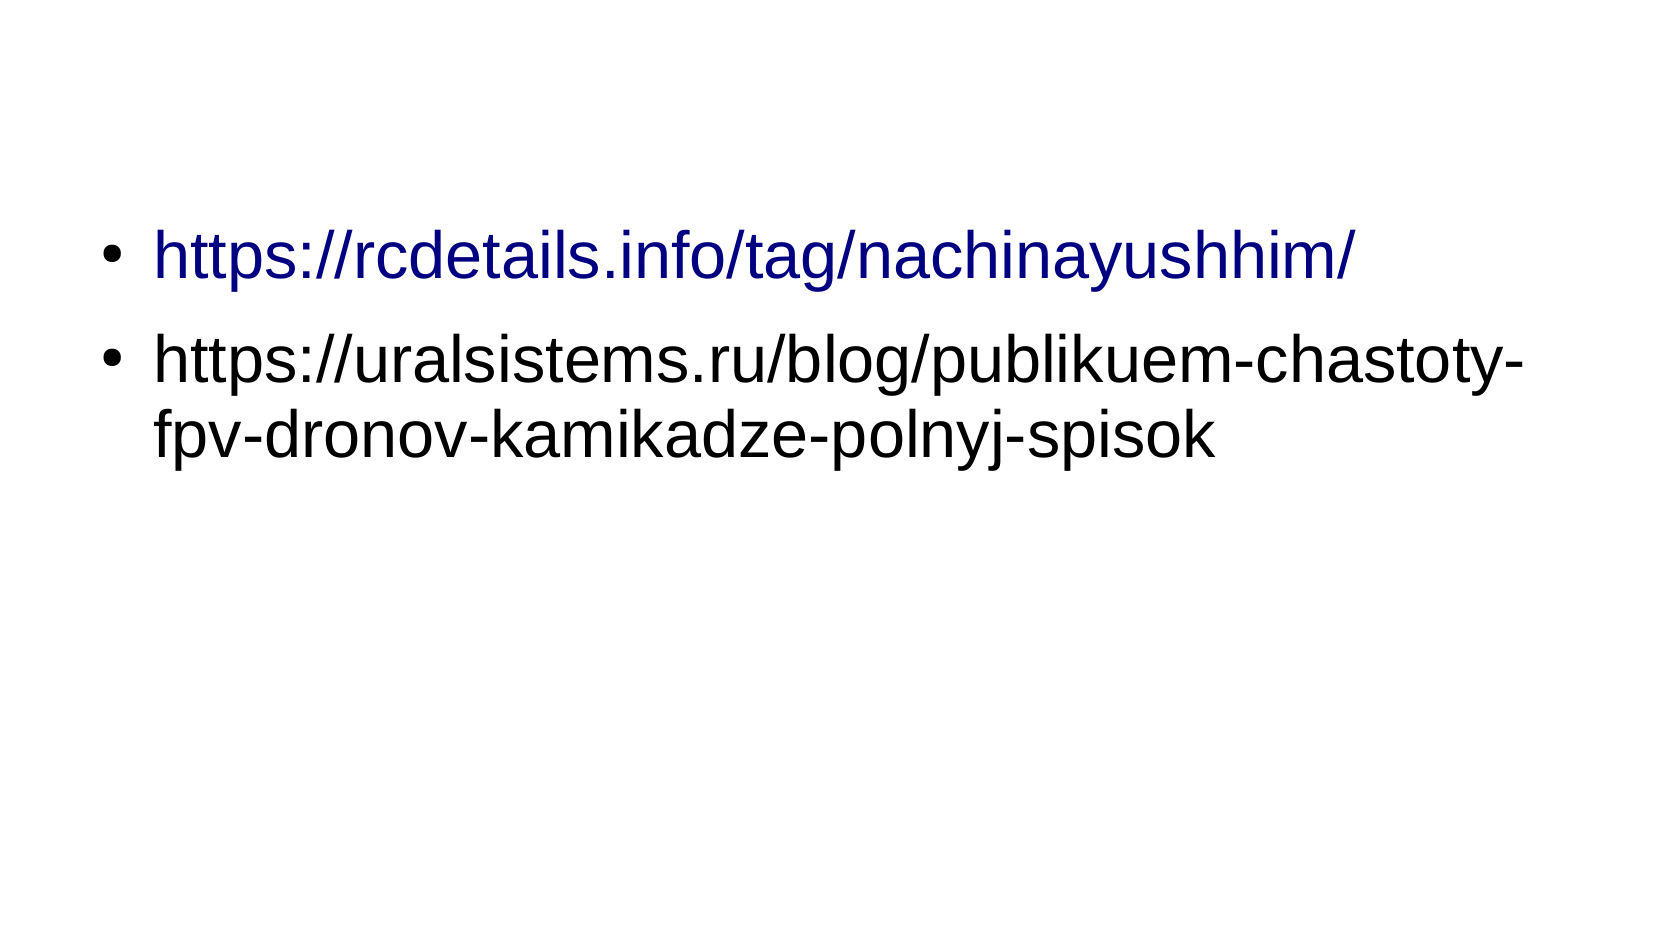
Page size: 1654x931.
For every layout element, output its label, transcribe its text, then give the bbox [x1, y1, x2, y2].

list https://rcdetails.info/tag/nachinayushhim/ https://uralsistems.ru/blog/publikuem-chastoty-fpv-dronov-kamikadze-polnyj-spisok [82, 217, 1571, 758]
